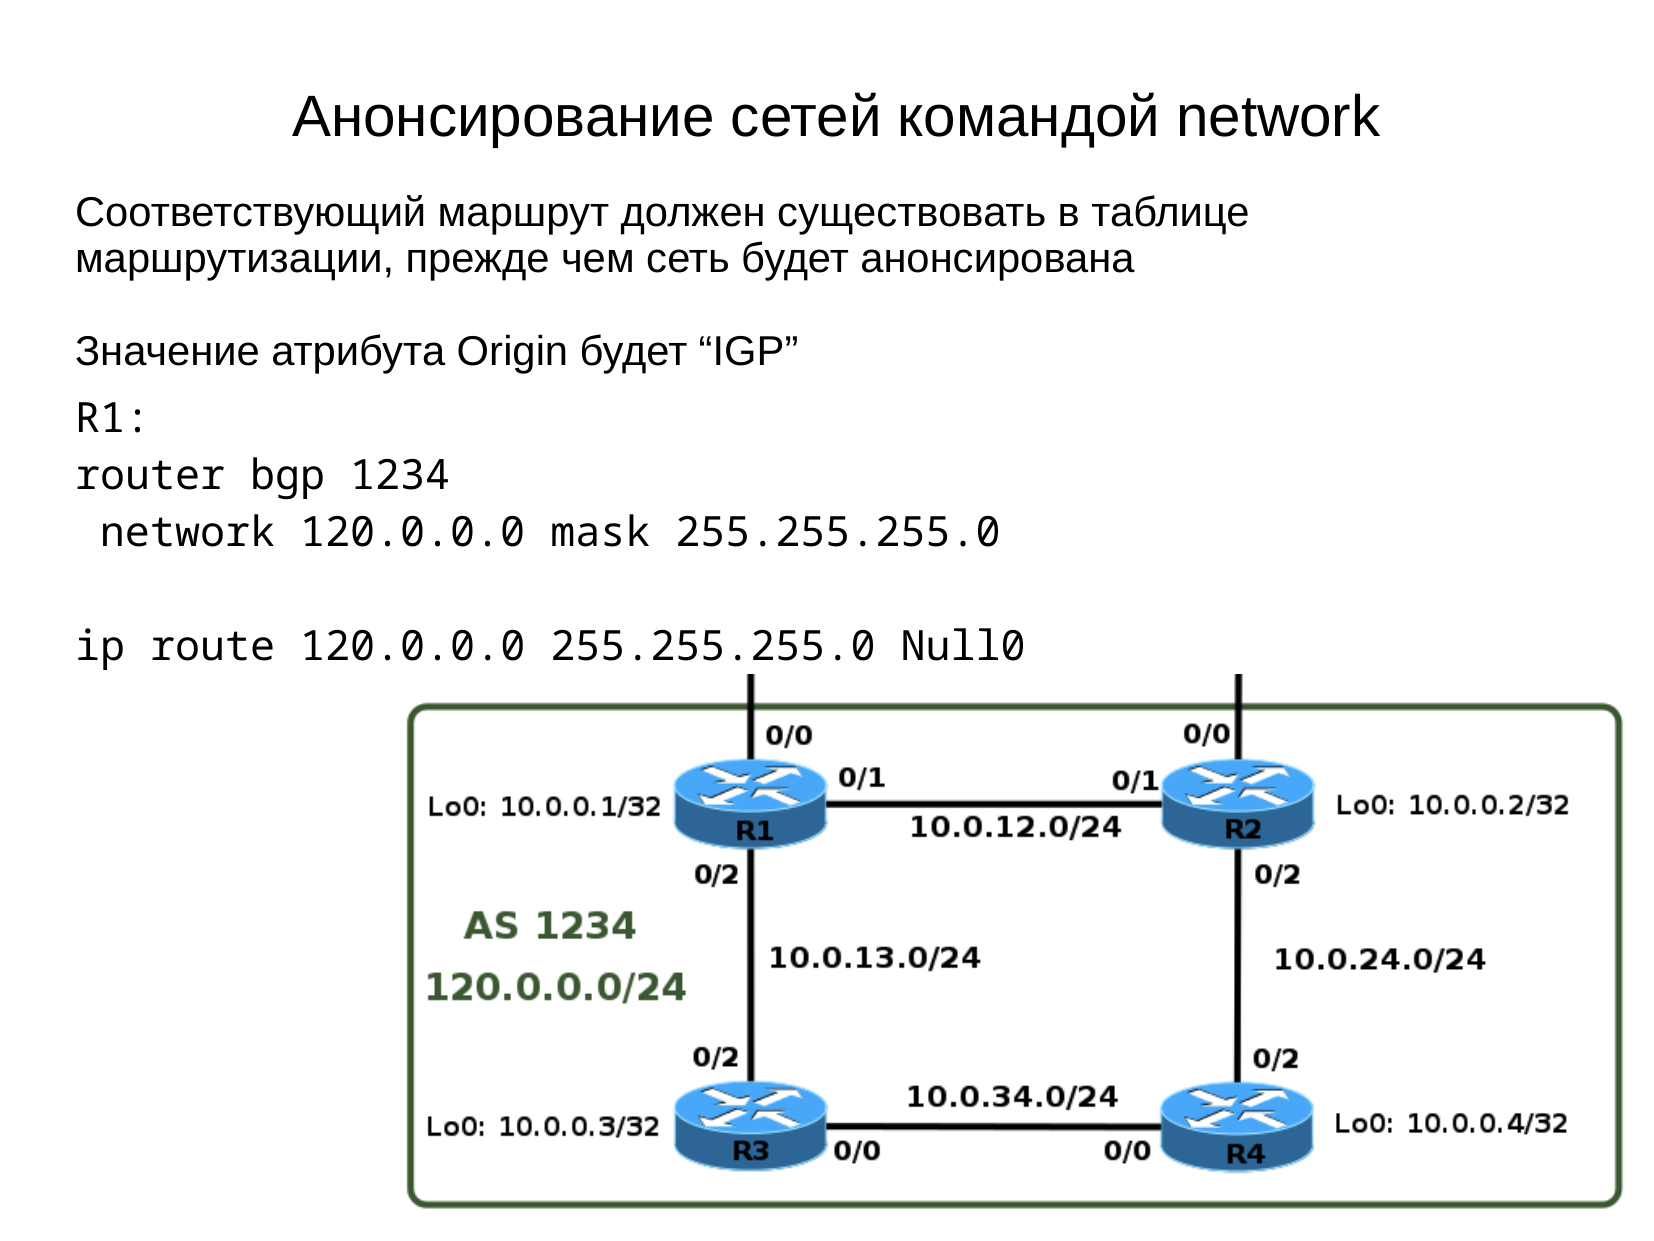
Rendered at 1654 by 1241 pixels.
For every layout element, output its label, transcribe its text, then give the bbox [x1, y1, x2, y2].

title Анонсирование сетей командой network [82, 42, 1571, 158]
subtitle R1: router bgp 1234 network 120.0.0.0 mask 255.255.255.0 ip route 120.0.0.0 255.255.255.0 Null0 [75, 412, 1201, 648]
picture [375, 674, 1654, 1238]
text_box Соответствующий маршрут должен существовать в таблице маршрутизации, прежде чем сеть будет анонсирована Значение атрибута Origin будет “IGP” [74, 187, 1571, 376]
